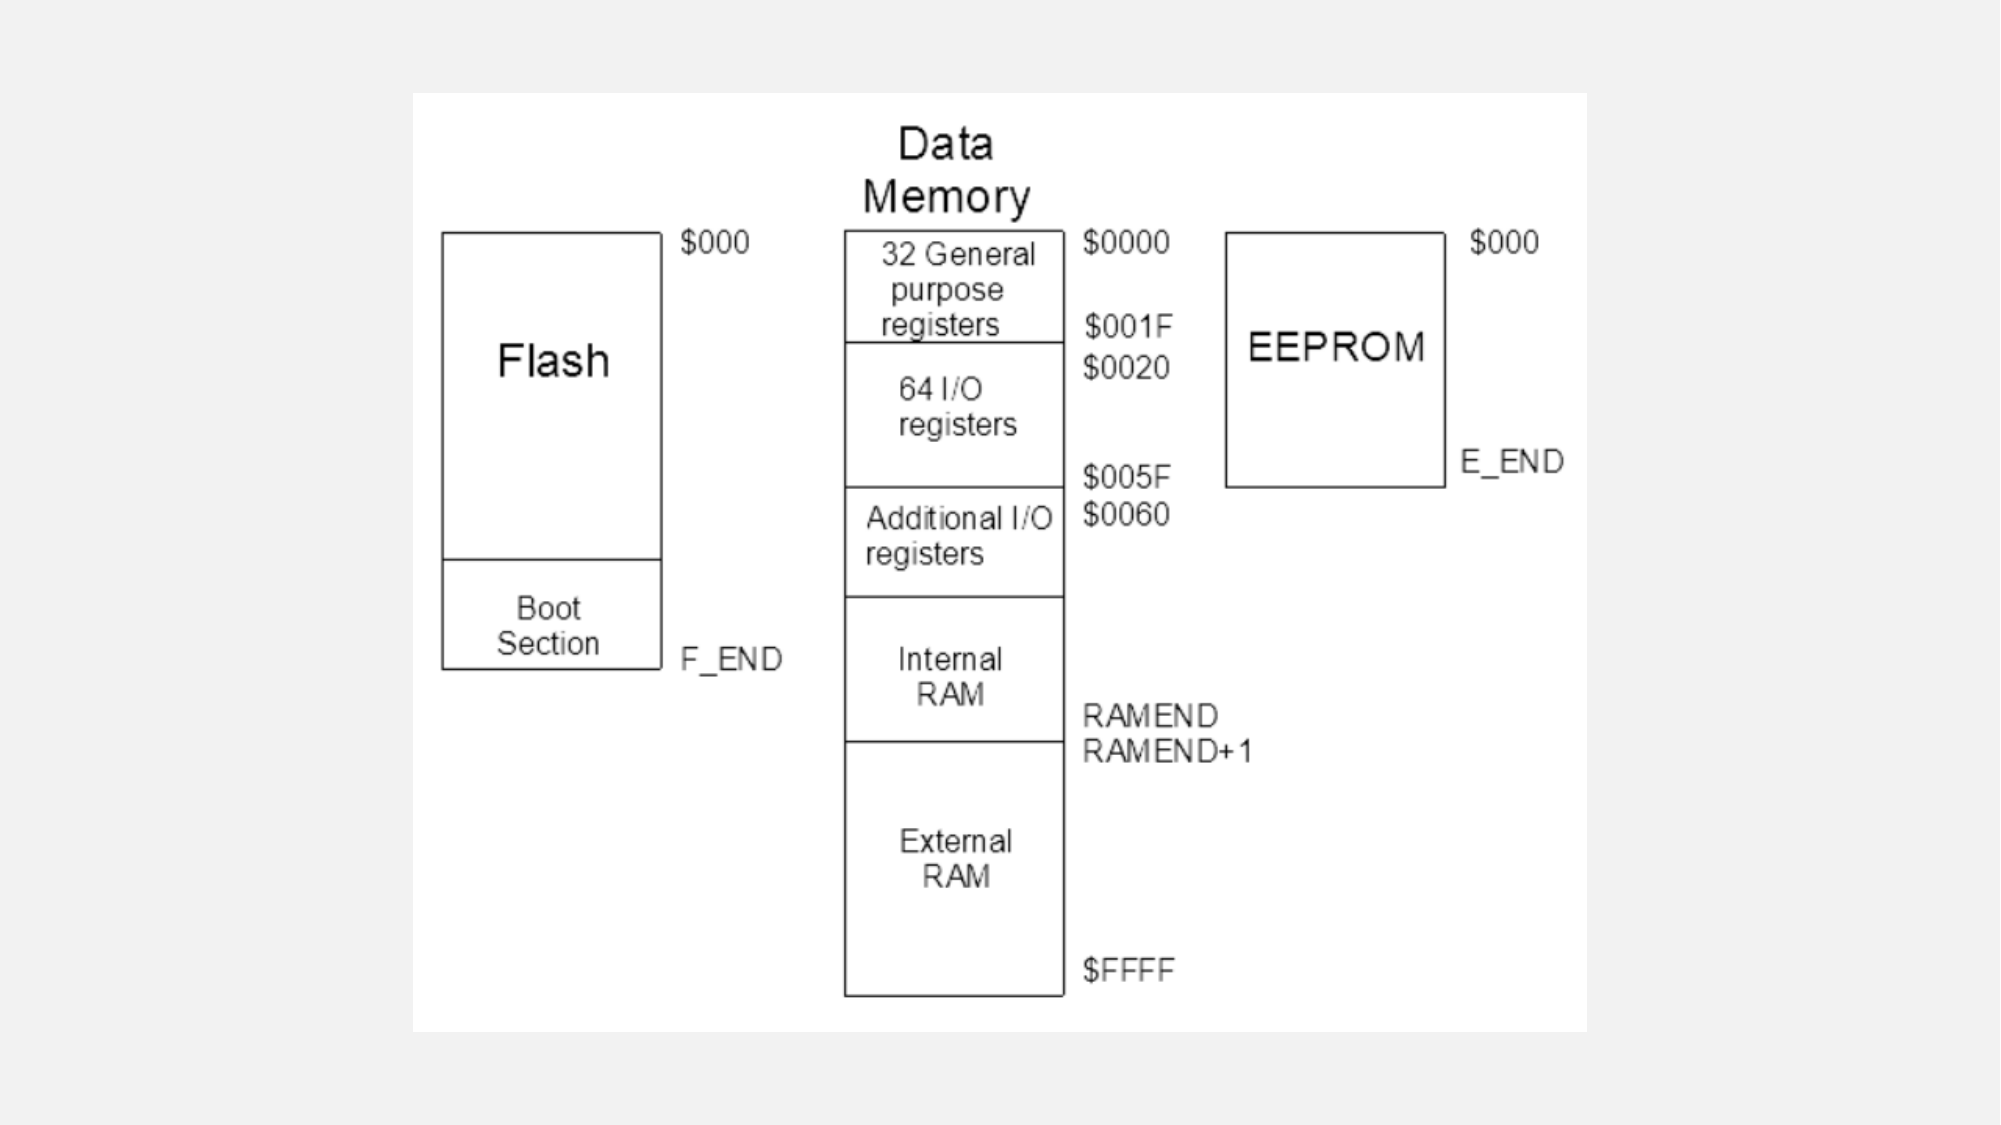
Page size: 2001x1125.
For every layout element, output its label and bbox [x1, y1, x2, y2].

picture [413, 93, 1587, 1032]
